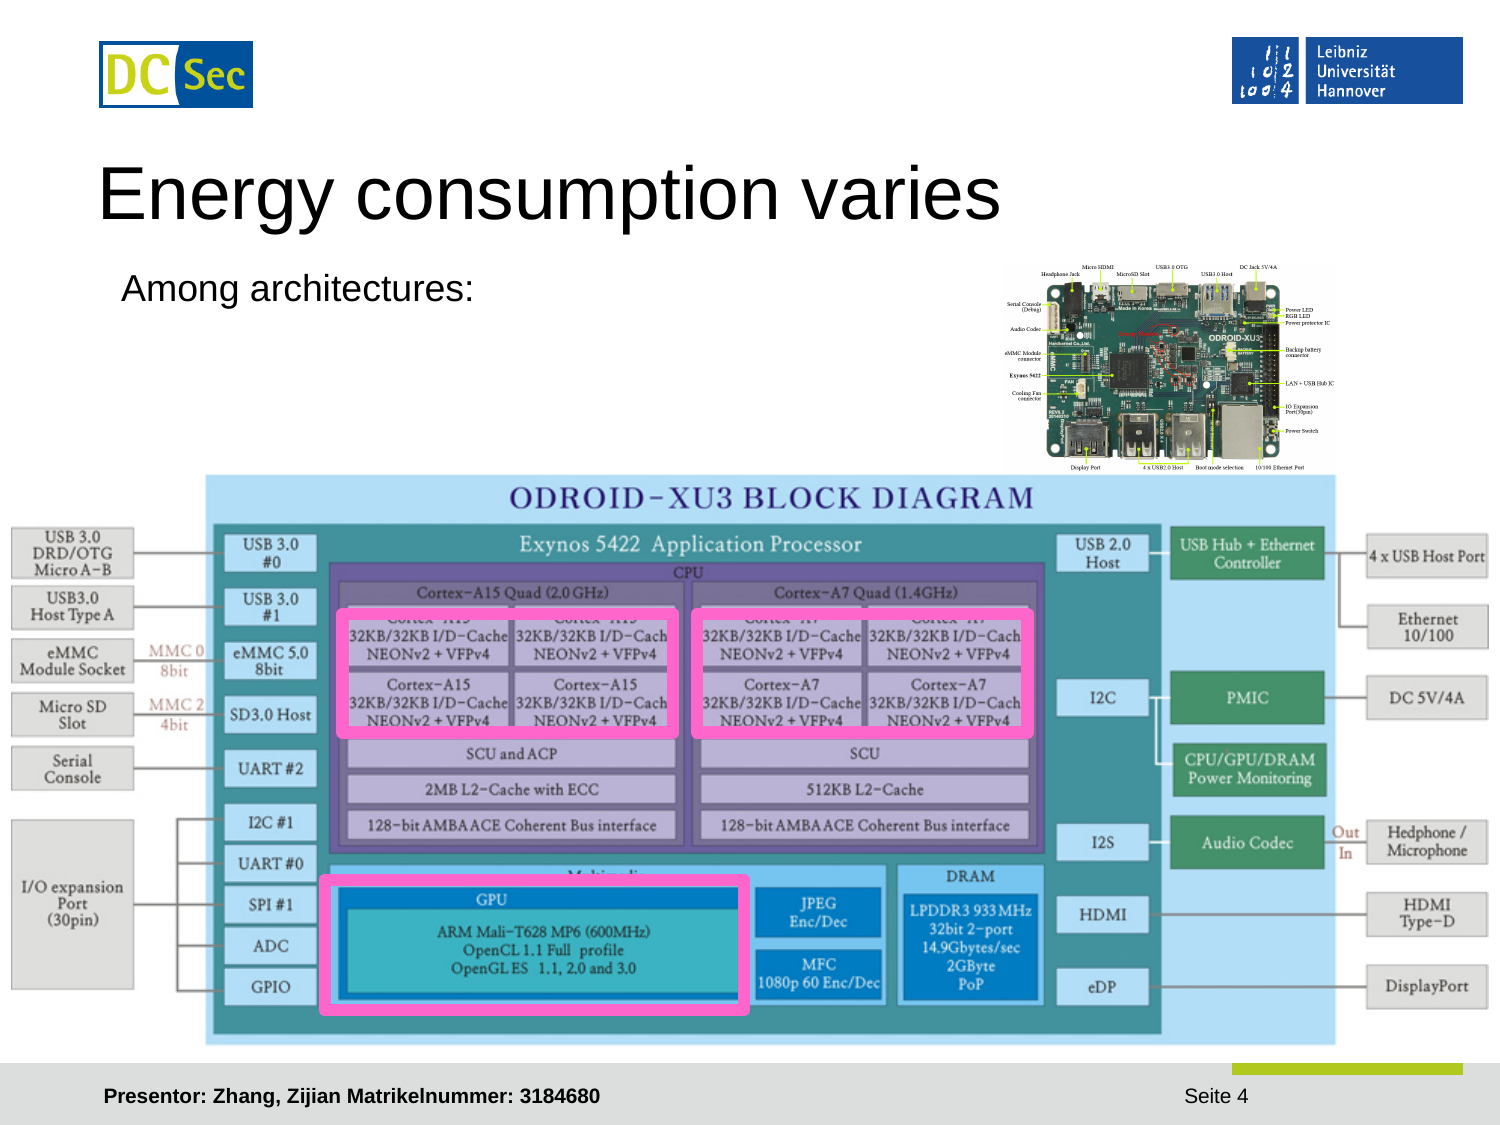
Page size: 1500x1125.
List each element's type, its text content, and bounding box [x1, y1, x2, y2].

picture [11, 474, 1489, 1046]
text_box [324, 879, 745, 1010]
text_box Presentor: Zhang, Zijian Matrikelnummer: 3184680 [88, 1074, 1181, 1125]
picture [99, 41, 253, 108]
picture [1003, 263, 1335, 472]
title Energy consumption varies [82, 137, 1463, 274]
text_box Among architectures: [106, 259, 591, 319]
picture [1232, 37, 1463, 104]
text_box [696, 614, 1028, 733]
text_box [342, 614, 674, 733]
